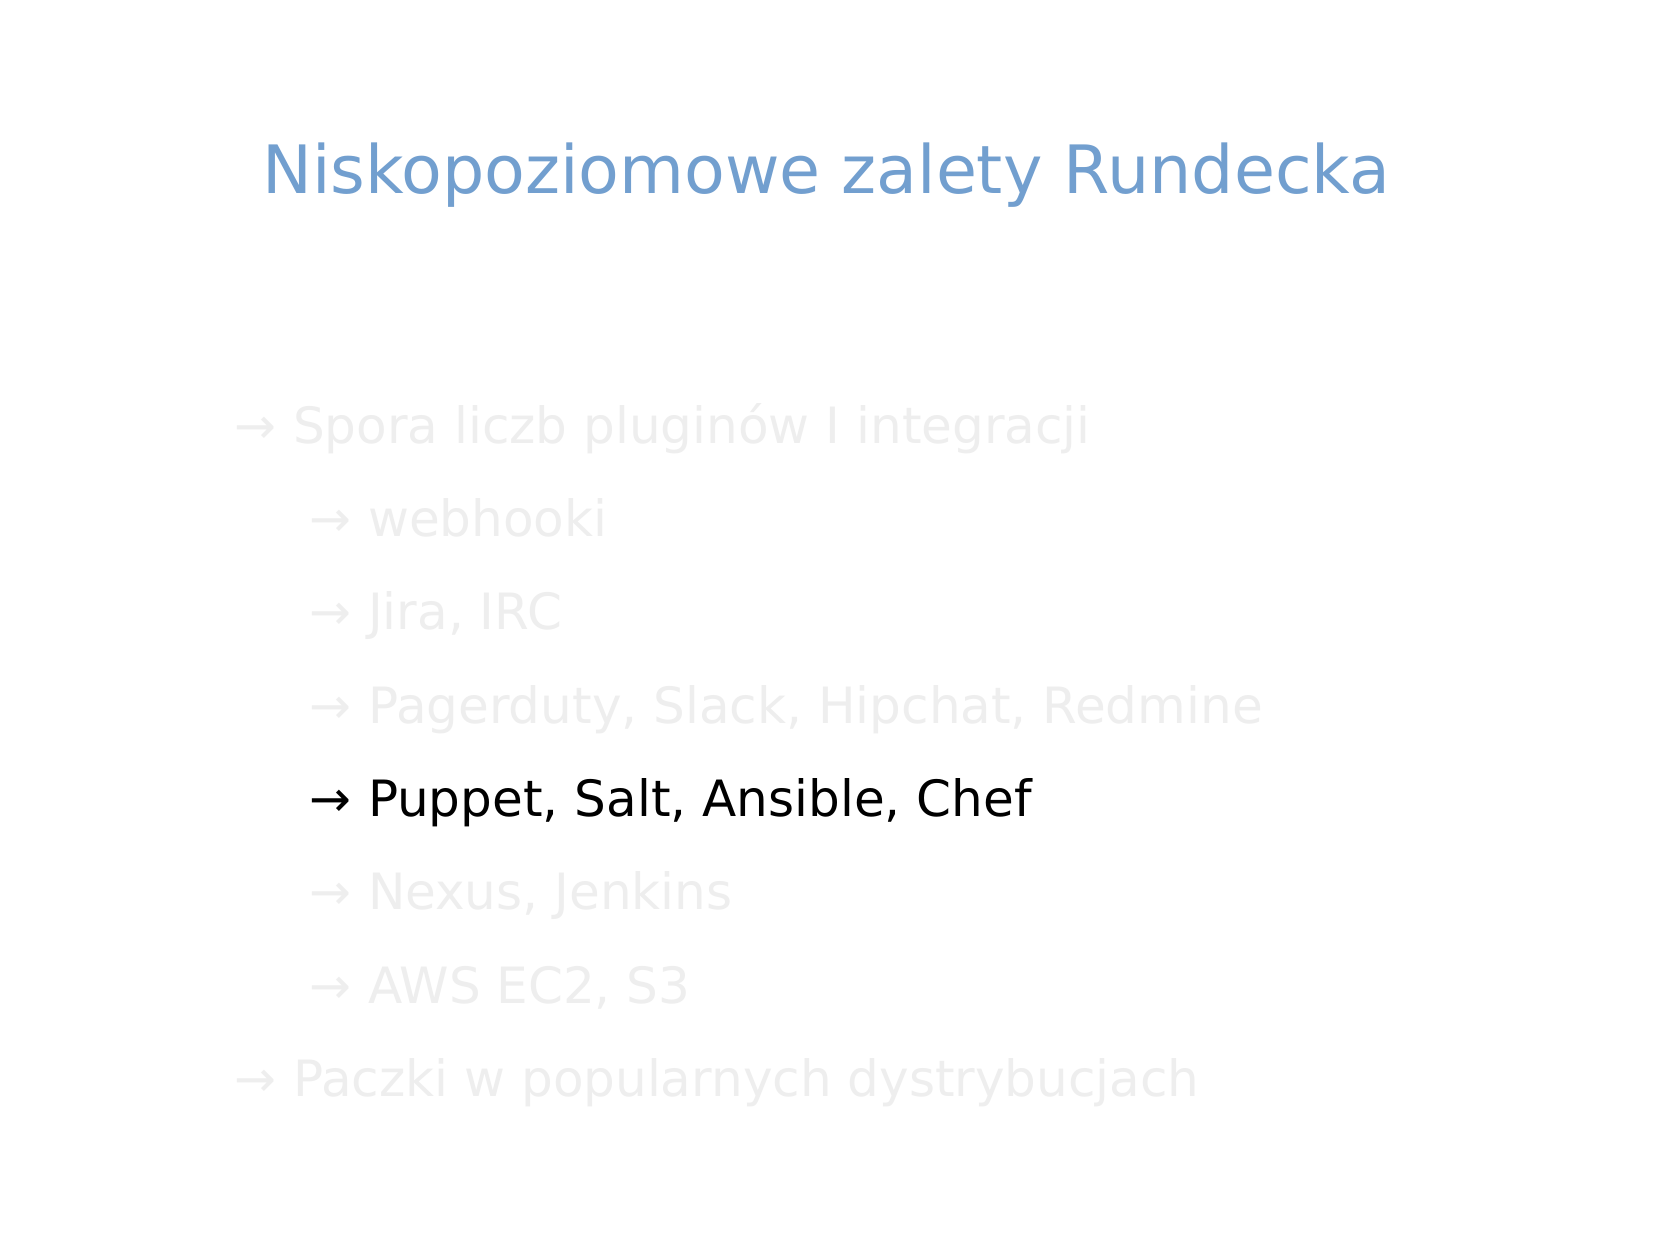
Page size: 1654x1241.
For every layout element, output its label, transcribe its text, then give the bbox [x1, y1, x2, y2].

text_box Niskopoziomowe zalety Rundecka [247, 123, 1407, 217]
text_box → Spora liczb pluginów I integracji → webhooki → Jira, IRC → Pagerduty, Slack, Hipchat, Redmine → Puppet, Salt, Ansible, Chef → Nexus, Jenkins → AWS EC2, S3 → Paczki w popularnych dystrybucjach [220, 360, 1279, 1087]
